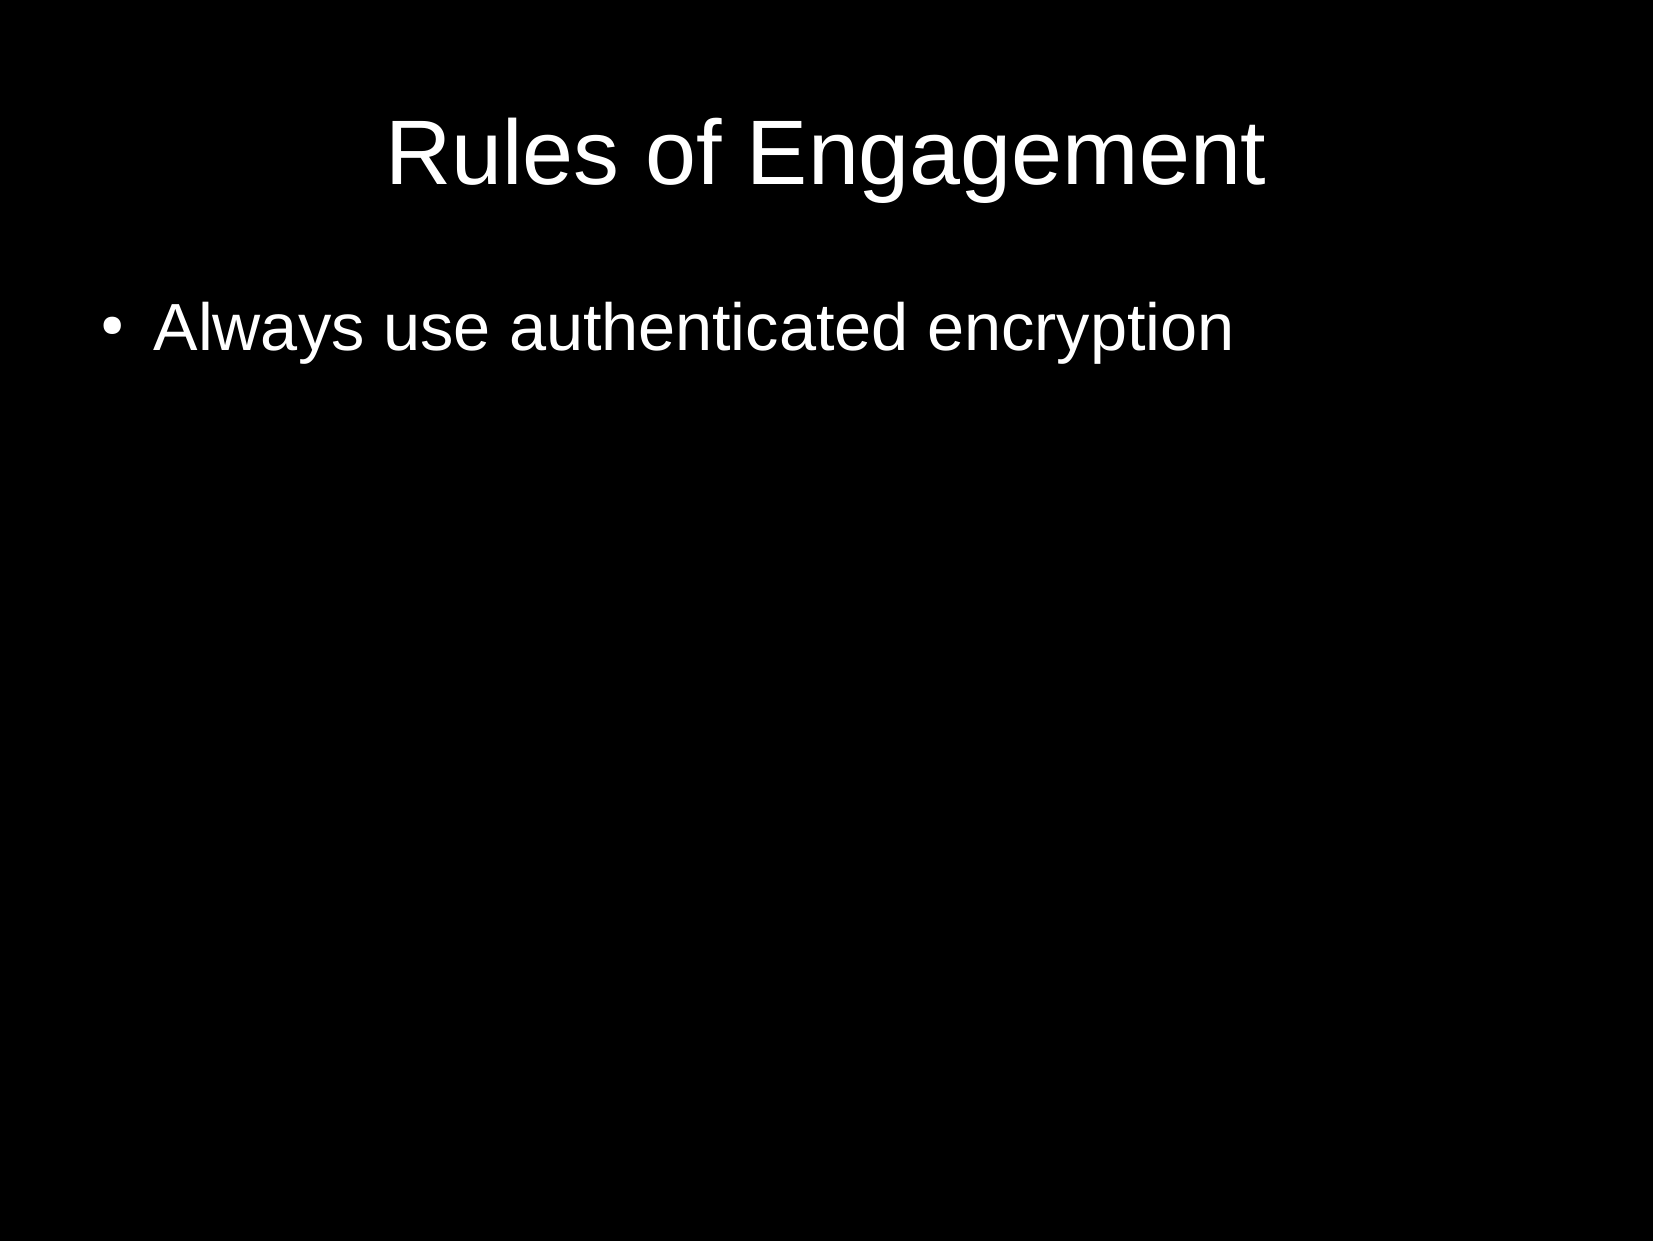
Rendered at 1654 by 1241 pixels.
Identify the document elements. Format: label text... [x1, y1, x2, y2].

list Always use authenticated encryption [82, 290, 1571, 1231]
title Rules of Engagement [82, 49, 1571, 257]
